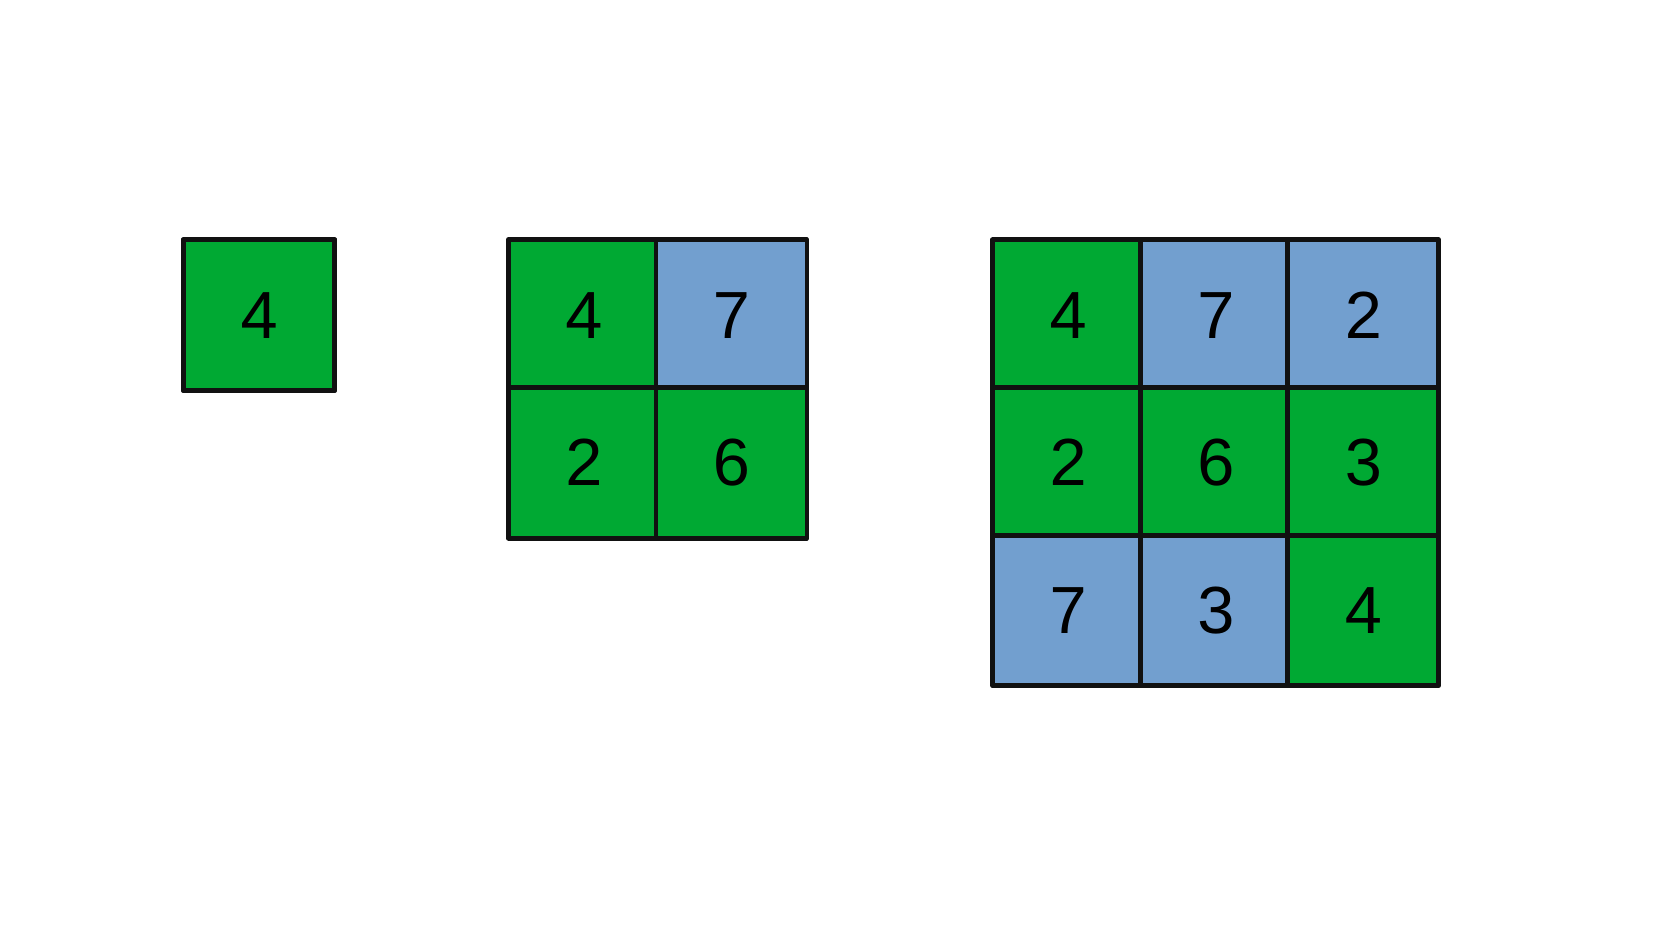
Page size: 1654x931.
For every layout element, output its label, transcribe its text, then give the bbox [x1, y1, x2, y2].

text_box 2 [1287, 239, 1439, 387]
text_box 6 [655, 387, 807, 539]
text_box 2 [992, 387, 1140, 535]
text_box 7 [992, 535, 1140, 686]
text_box 4 [1287, 535, 1439, 686]
text_box 4 [992, 239, 1140, 387]
text_box 7 [655, 239, 807, 387]
text_box 2 [508, 387, 655, 539]
text_box 3 [1140, 535, 1287, 686]
text_box 7 [1140, 239, 1287, 387]
text_box 3 [1287, 387, 1439, 535]
text_box 4 [183, 239, 335, 391]
text_box 4 [508, 239, 655, 387]
text_box 6 [1140, 387, 1287, 535]
